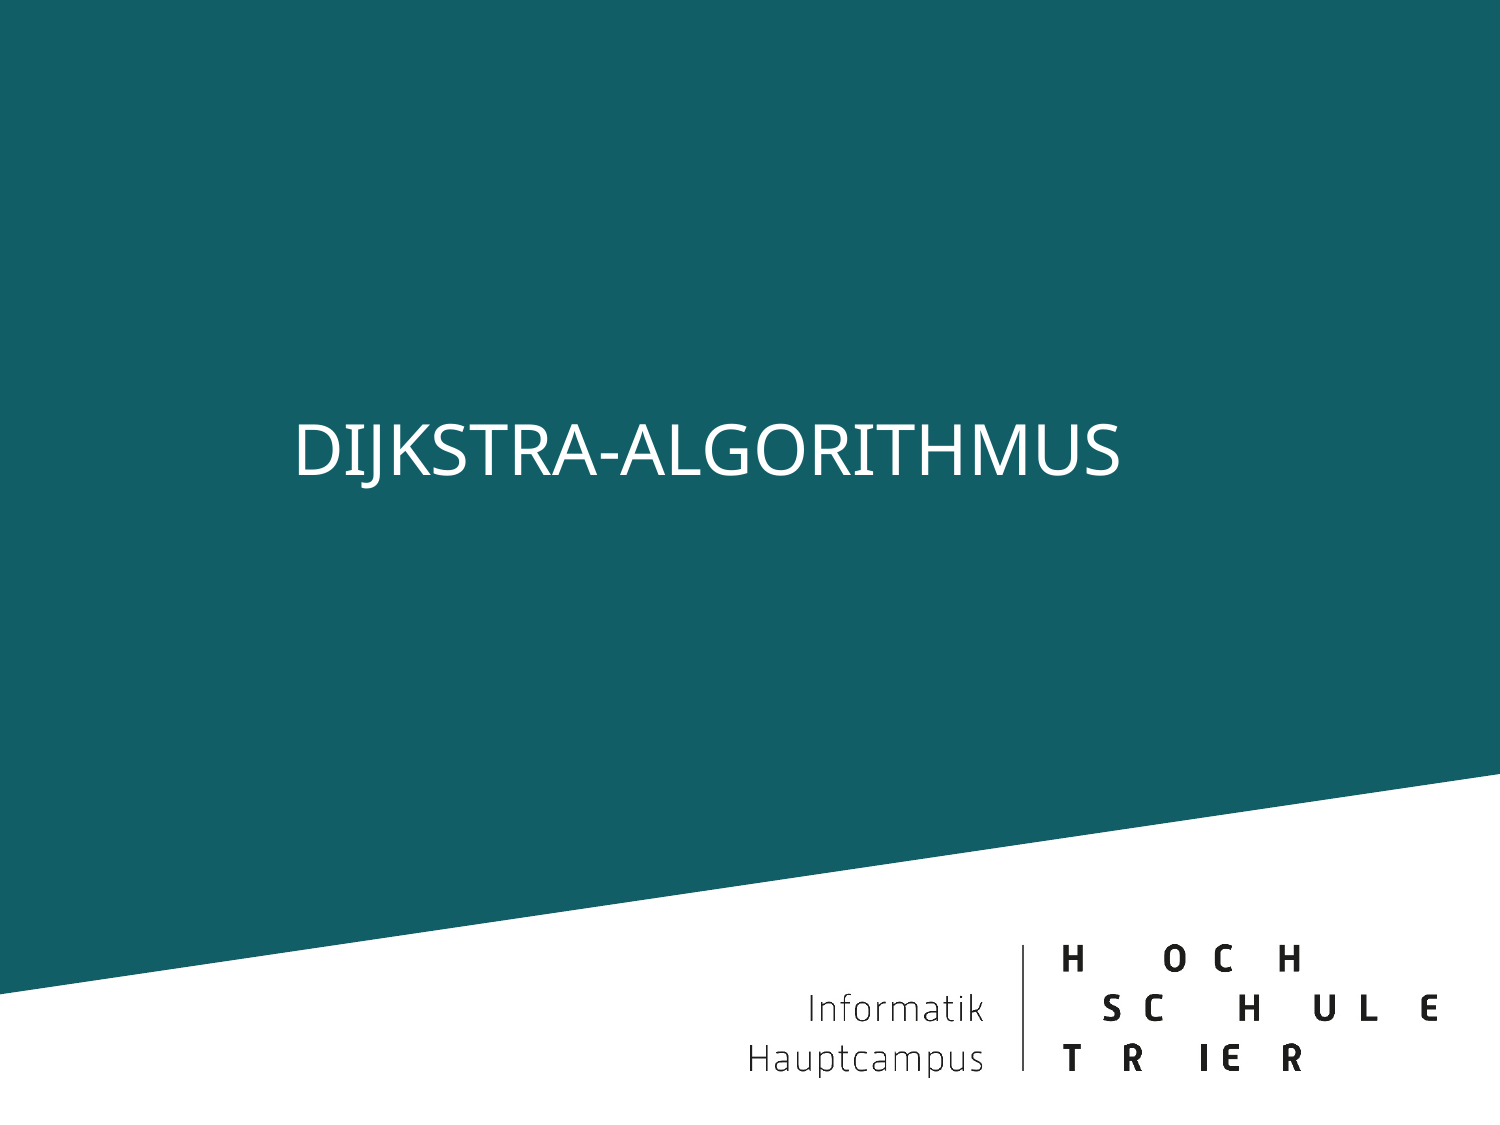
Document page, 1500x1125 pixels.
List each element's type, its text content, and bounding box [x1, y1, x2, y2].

picture [750, 944, 1437, 1078]
list DIJKSTRA-ALGORITHMUS [277, 397, 1269, 598]
